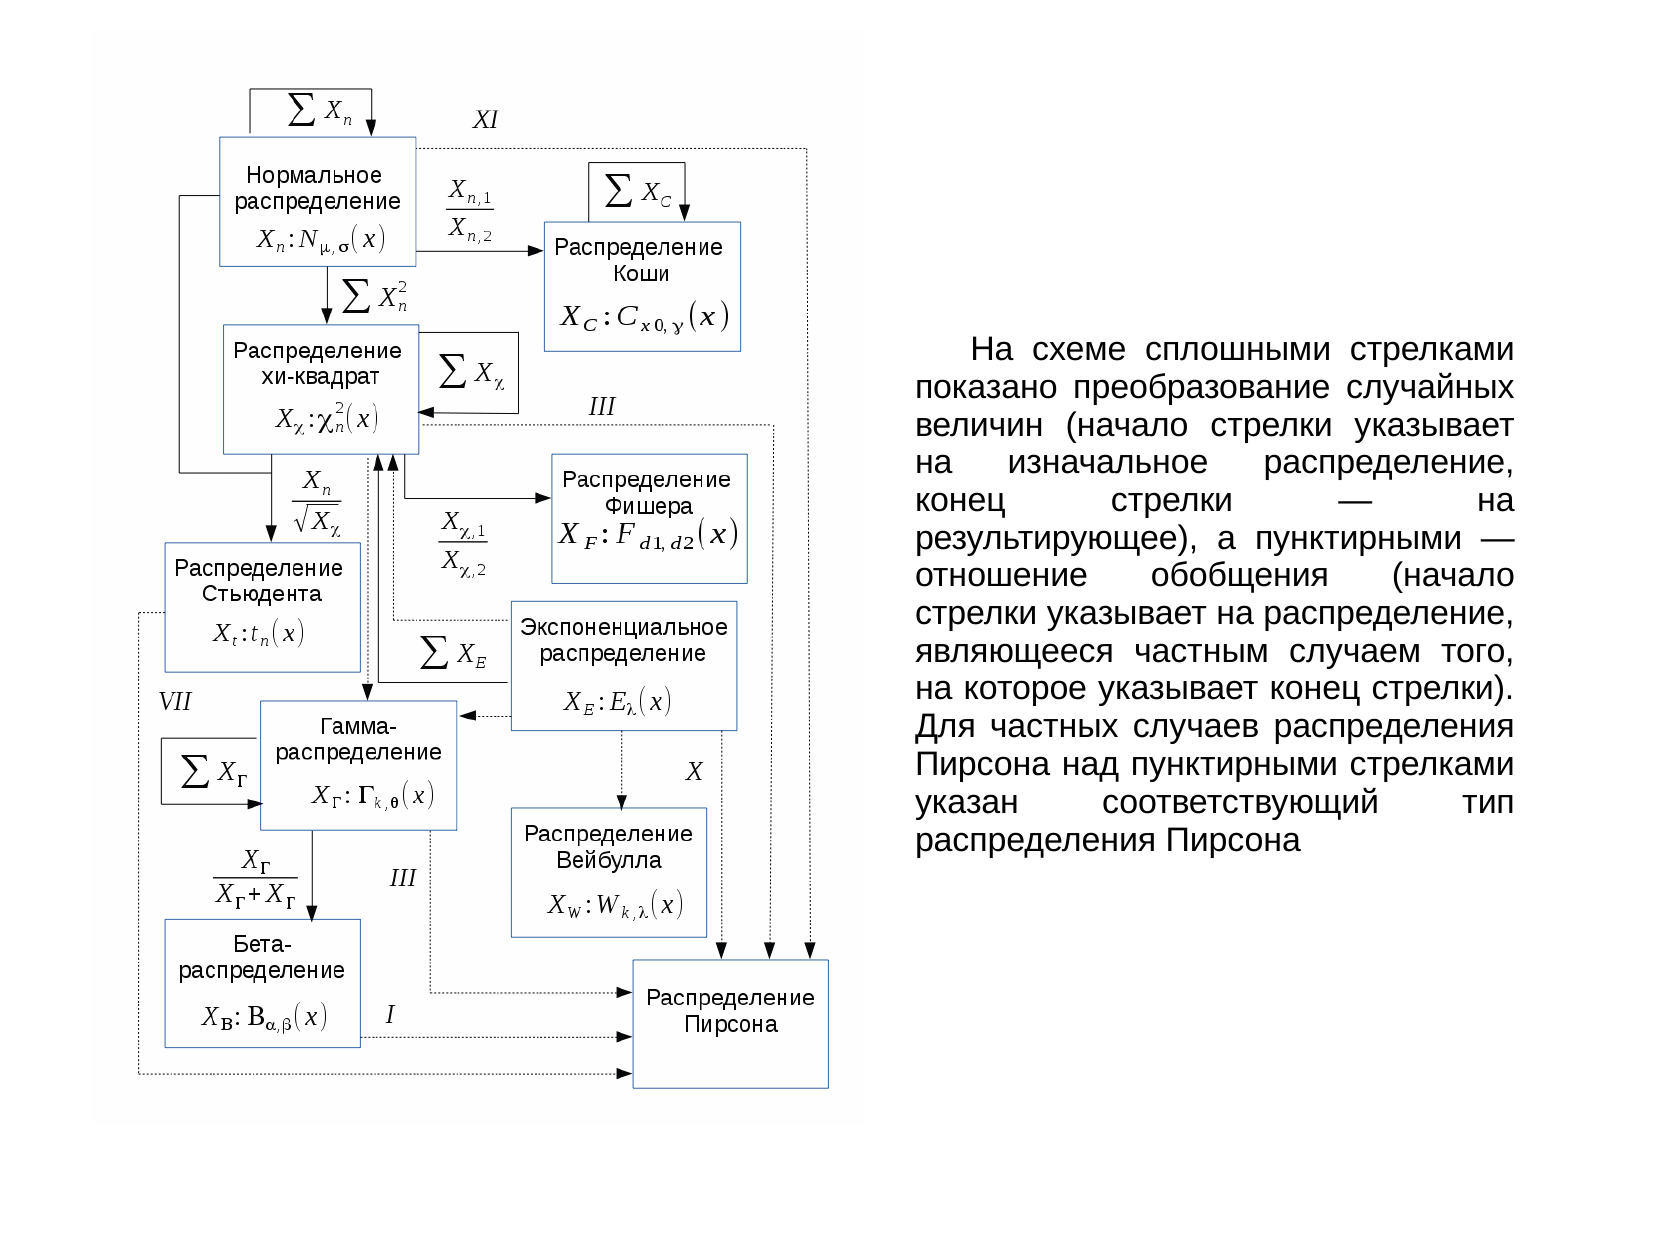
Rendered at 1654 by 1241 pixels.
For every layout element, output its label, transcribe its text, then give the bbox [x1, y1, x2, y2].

picture [90, 29, 865, 1126]
text_box На схеме сплошными стрелками показано преобразование случайных величин (начало стрелки указывает на изначальное распределение, конец стрелки — на результирующее), а пунктирными — отношение обобщения (начало стрелки указывает на распределение, являющееся частным случаем того, на которое указывает конец стрелки). Для частных случаев распределения Пирсона над пунктирными стрелками указан соответствующий тип распределения Пирсона [915, 330, 1516, 901]
